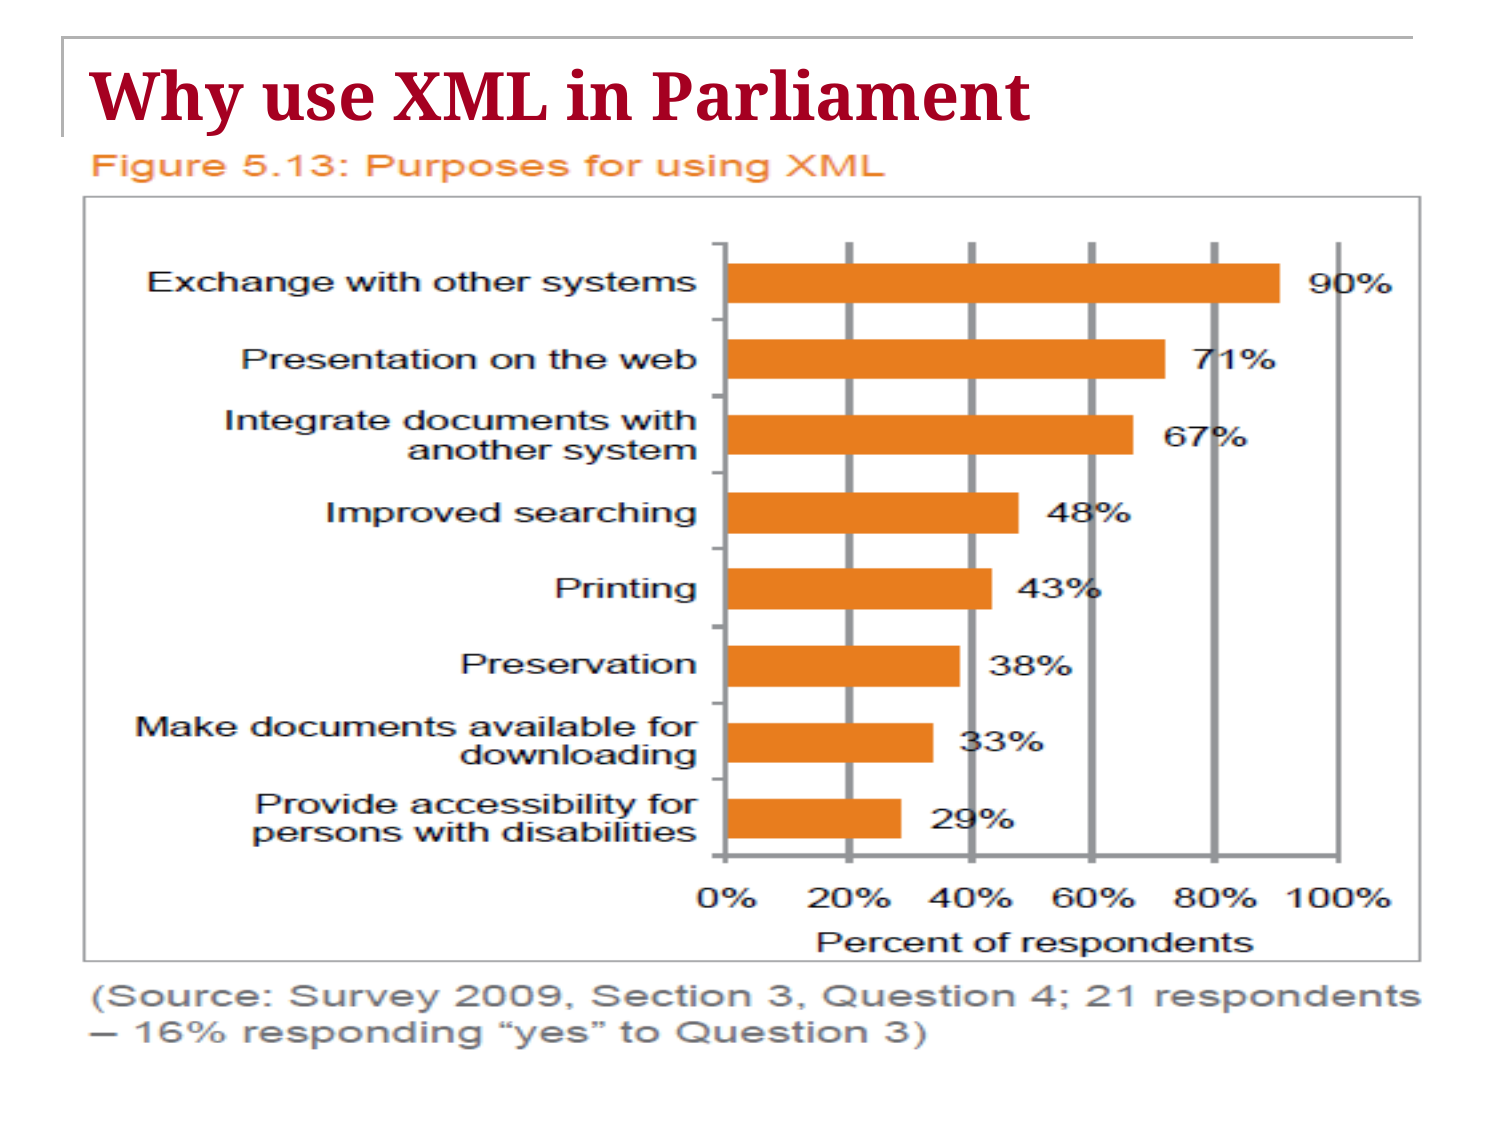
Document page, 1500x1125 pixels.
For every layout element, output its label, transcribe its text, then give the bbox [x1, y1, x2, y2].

title Why use XML in Parliament [75, 45, 1426, 137]
picture [41, 137, 1500, 1071]
